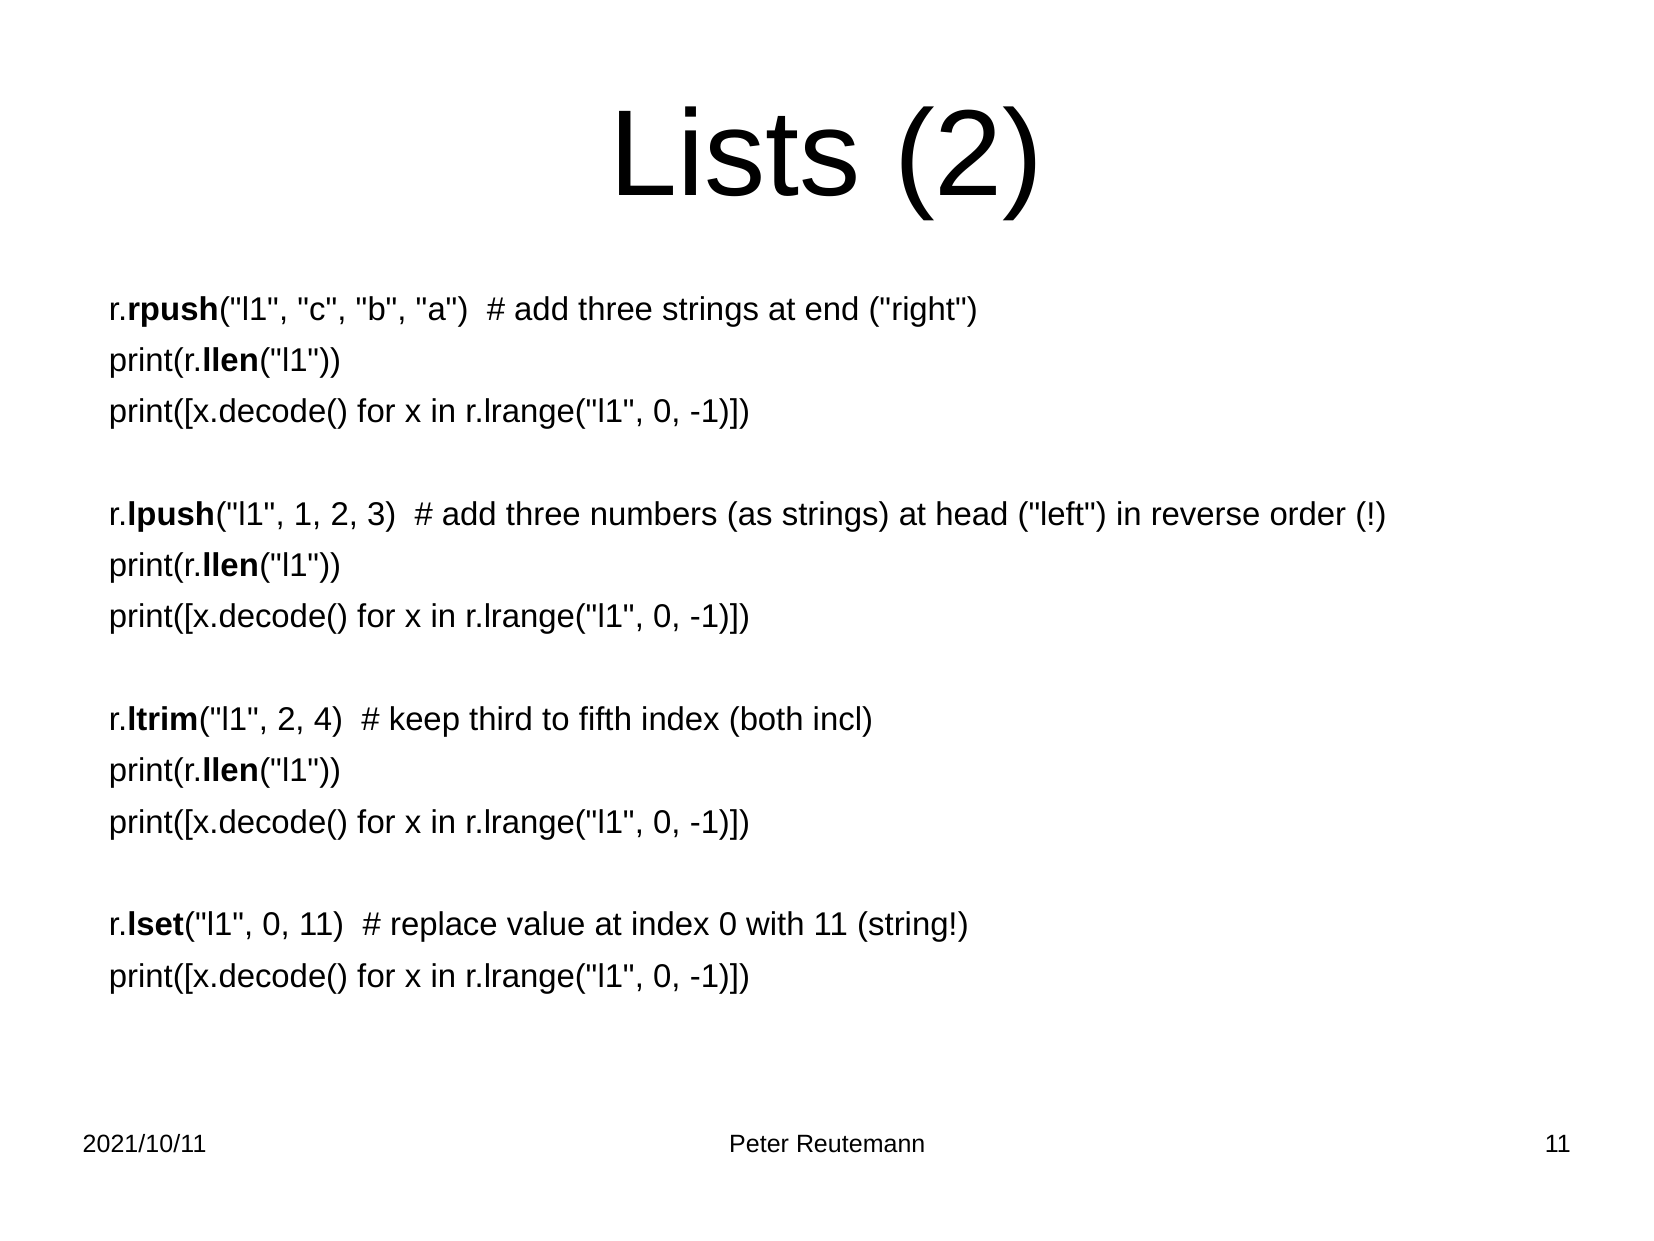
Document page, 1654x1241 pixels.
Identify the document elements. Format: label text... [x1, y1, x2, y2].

title Lists (2) [82, 49, 1571, 257]
list r.rpush("l1", "c", "b", "a") # add three strings at end ("right") print(r.llen("l1")) print([x.decode() for x in r.lrange("l1", 0, -1)]) r.lpush("l1", 1, 2, 3) # add three numbers (as strings) at head ("left") in reverse order (!) print(r.llen("l1")) print([x.decode() for x in r.lrange("l1", 0, -1)]) r.ltrim("l1", 2, 4) # keep third to fifth index (both incl) print(r.llen("l1")) print([x.decode() for x in r.lrange("l1", 0, -1)]) r.lset("l1", 0, 11) # replace value at index 0 with 11 (string!) print([x.decode() for x in r.lrange("l1", 0, -1)]) [82, 290, 1571, 1010]
